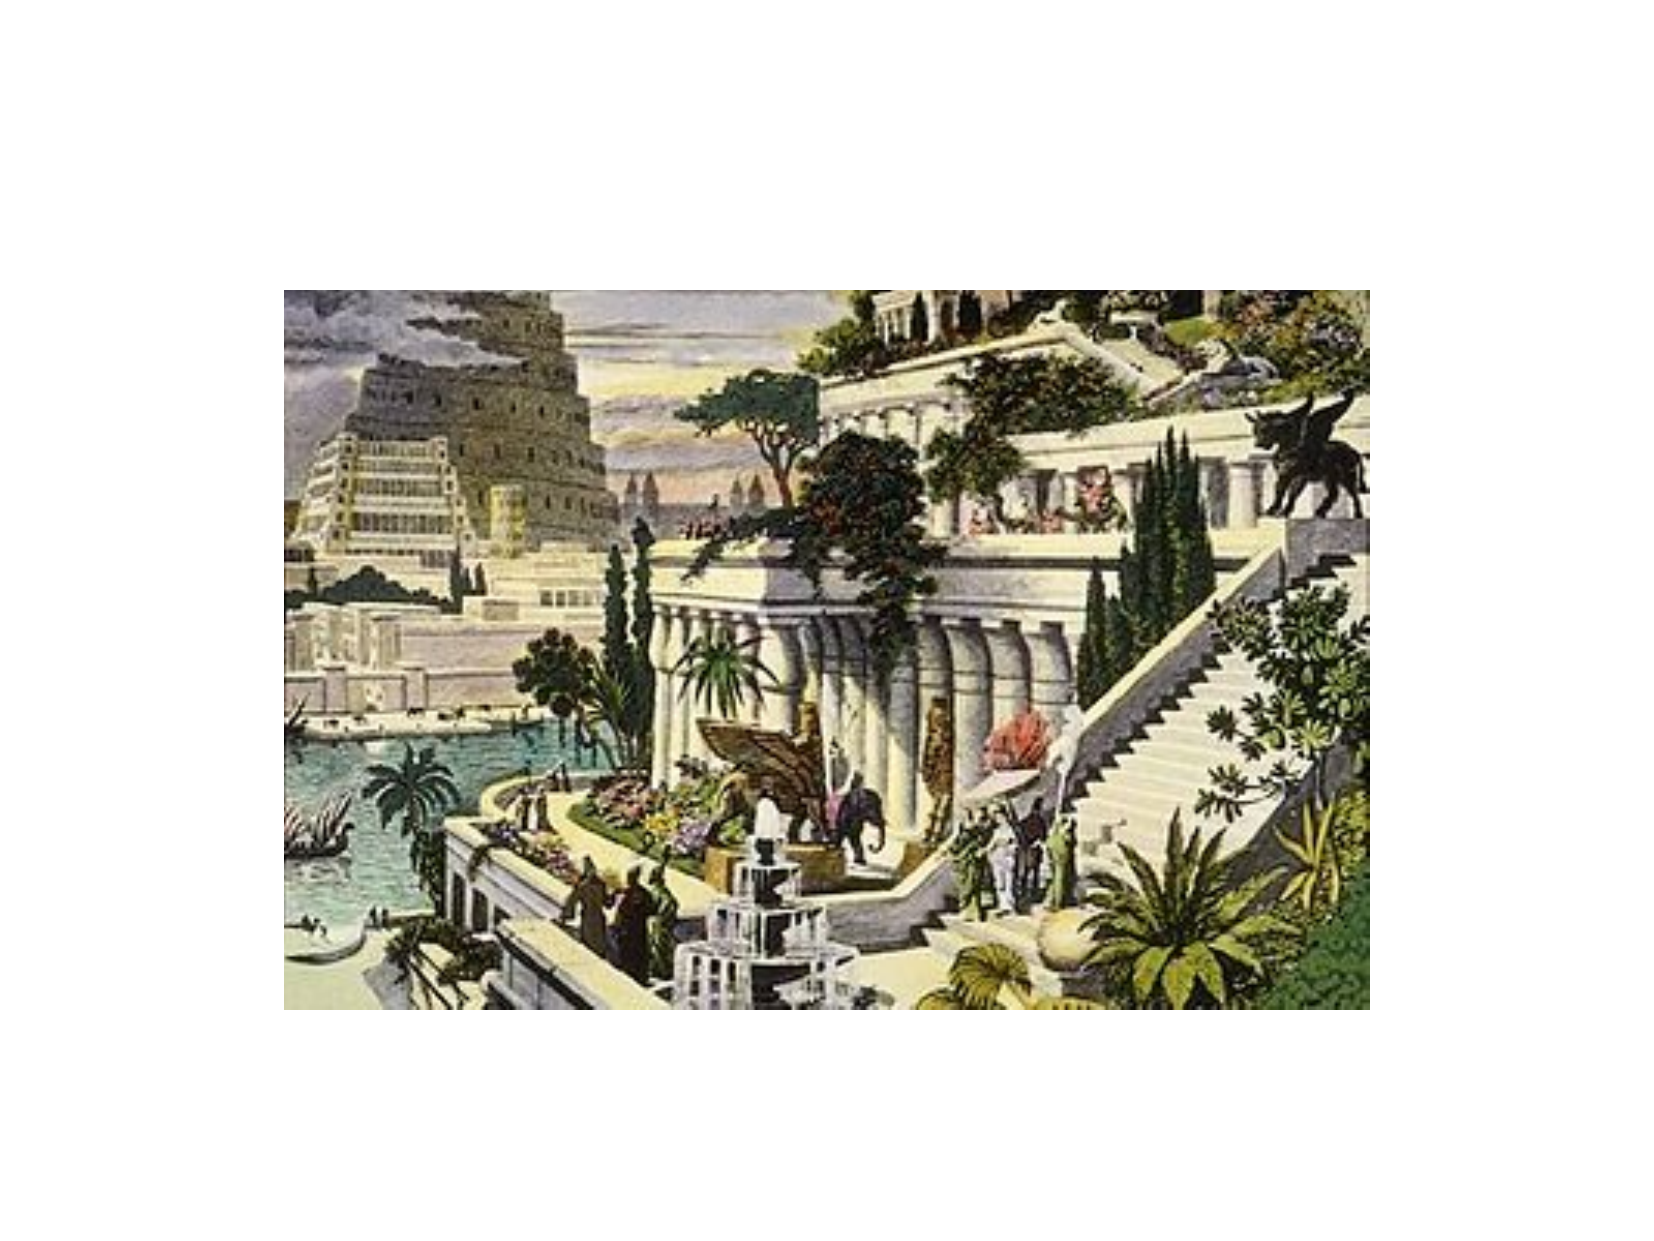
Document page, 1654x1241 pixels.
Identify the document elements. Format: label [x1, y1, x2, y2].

picture [284, 290, 1370, 1010]
